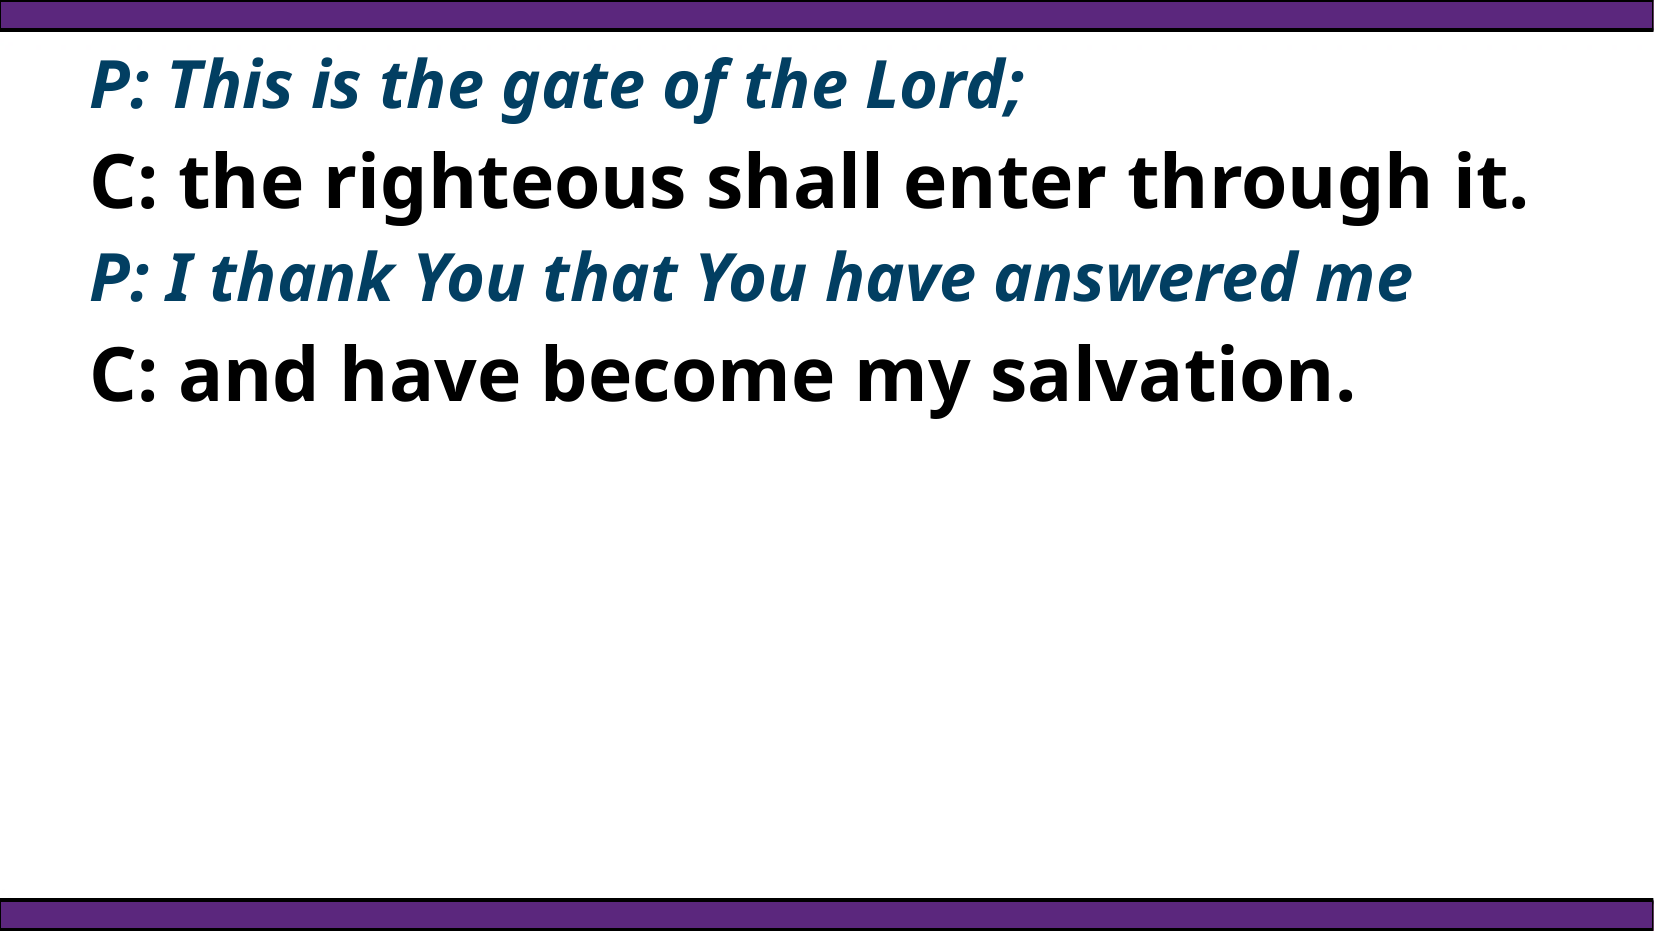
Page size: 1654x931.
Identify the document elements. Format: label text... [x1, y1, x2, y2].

text_box [0, 0, 1654, 31]
text_box [0, 900, 1654, 931]
picture [0, 31, 1654, 900]
text_box P: This is the gate of the Lord; C: the righteous shall enter through it. P: I thank You that You have answered me C: and have become my salvation. [75, 30, 1591, 422]
